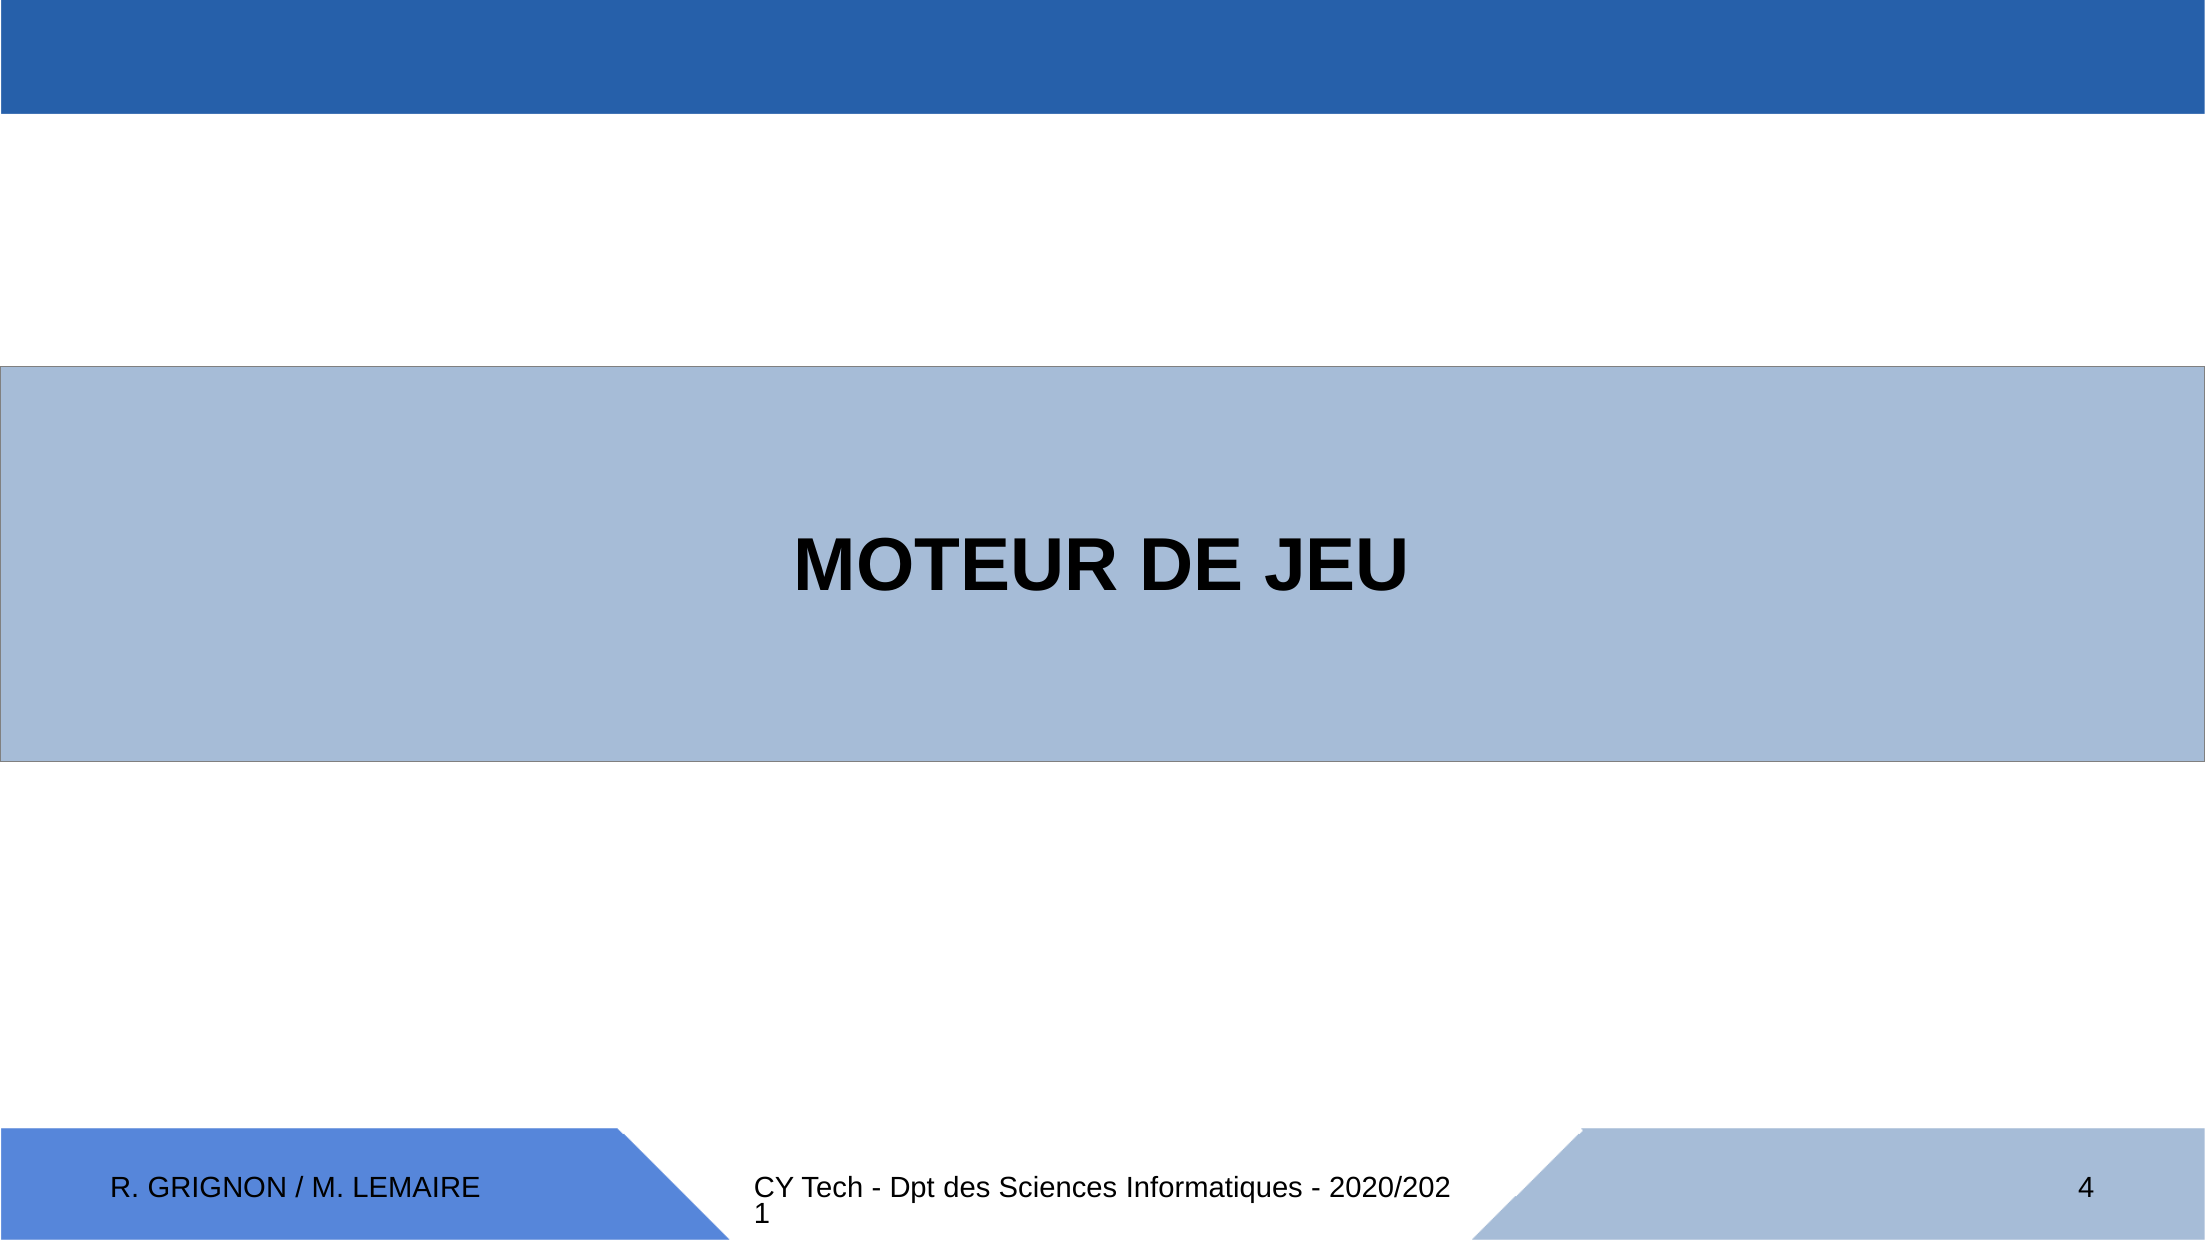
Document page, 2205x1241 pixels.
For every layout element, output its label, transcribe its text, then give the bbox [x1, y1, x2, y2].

picture [0, 762, 2205, 1241]
text_box MOTEUR DE JEU [0, 366, 2205, 762]
picture [0, 0, 2205, 366]
